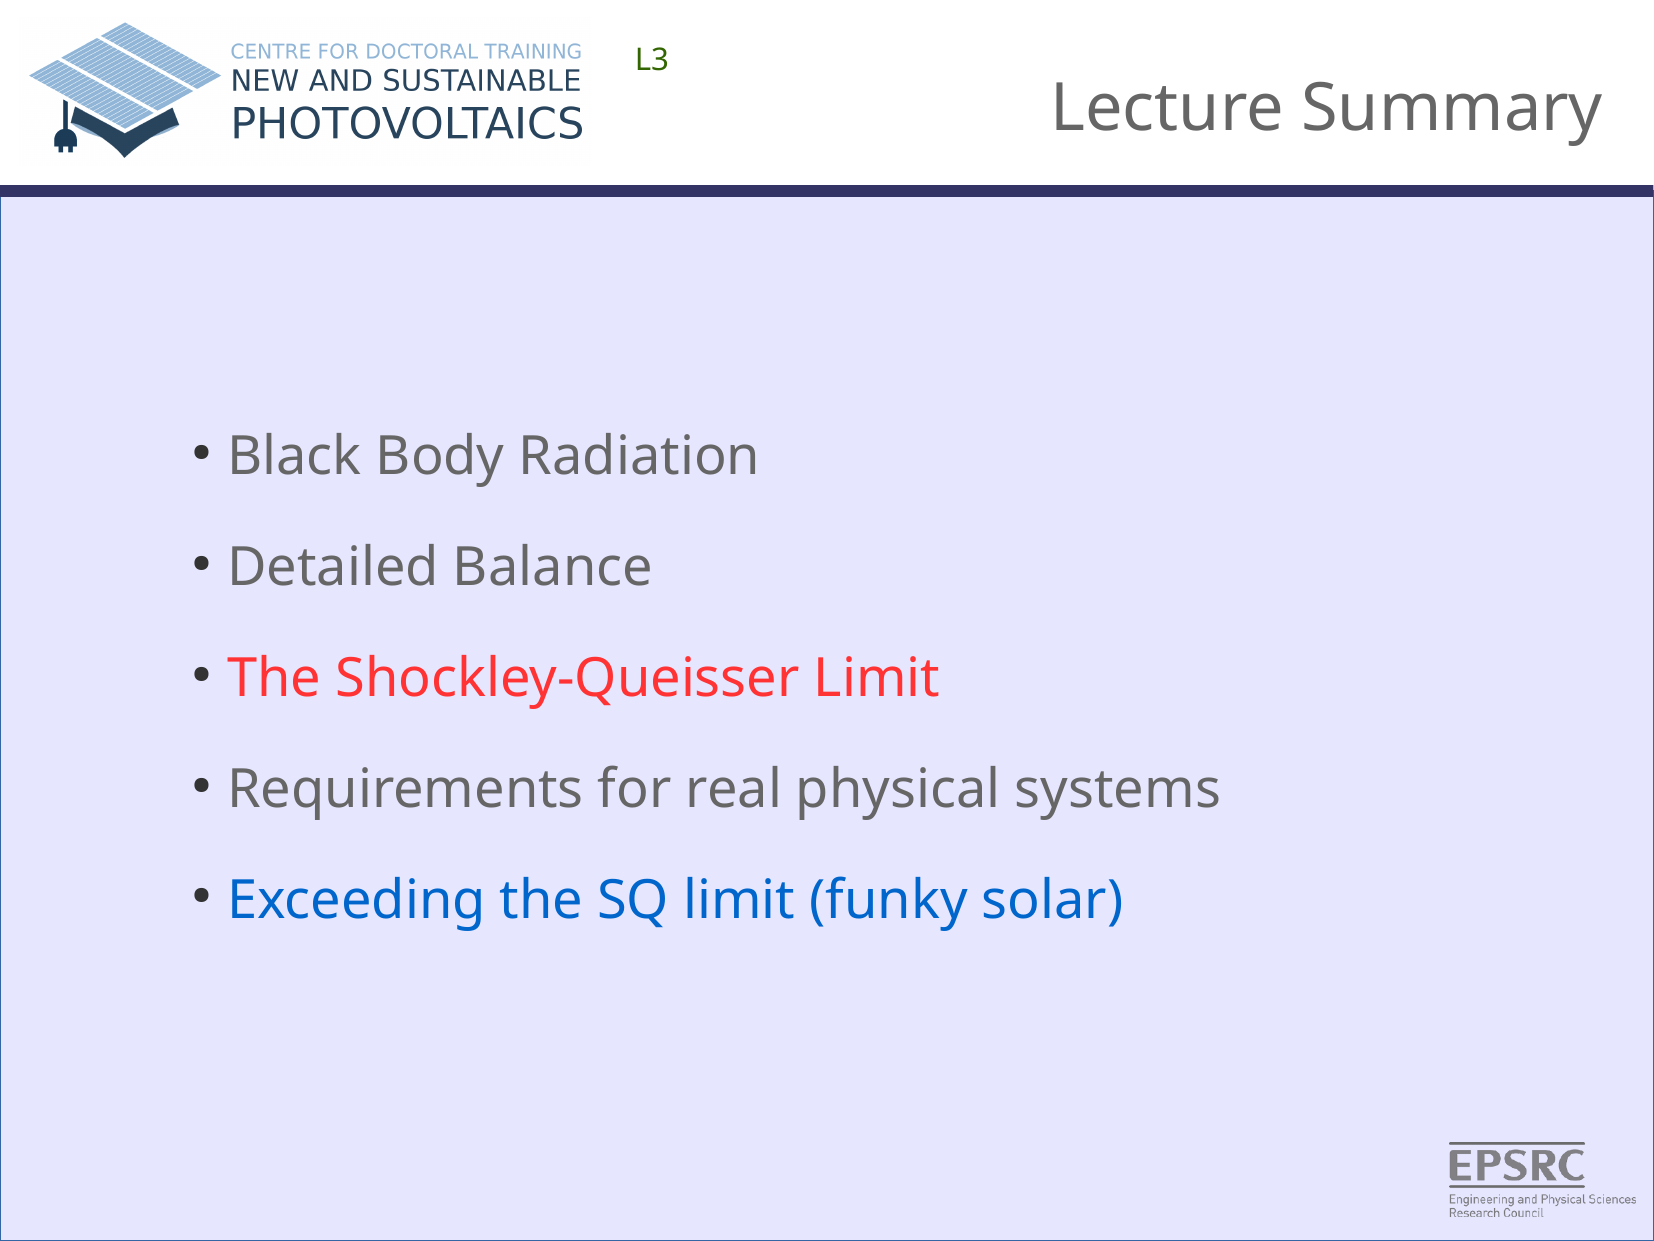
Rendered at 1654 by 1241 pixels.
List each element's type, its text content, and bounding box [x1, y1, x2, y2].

picture [1449, 1142, 1636, 1217]
text_box L3 [620, 29, 880, 80]
text_box [0, 197, 1654, 1241]
picture [19, 17, 591, 166]
text_box Lecture Summary [767, 51, 1619, 142]
text_box Black Body Radiation Detailed Balance The Shockley-Queisser Limit Requirements for real physical systems Exceeding the SQ limit (funky solar) [177, 372, 1418, 879]
